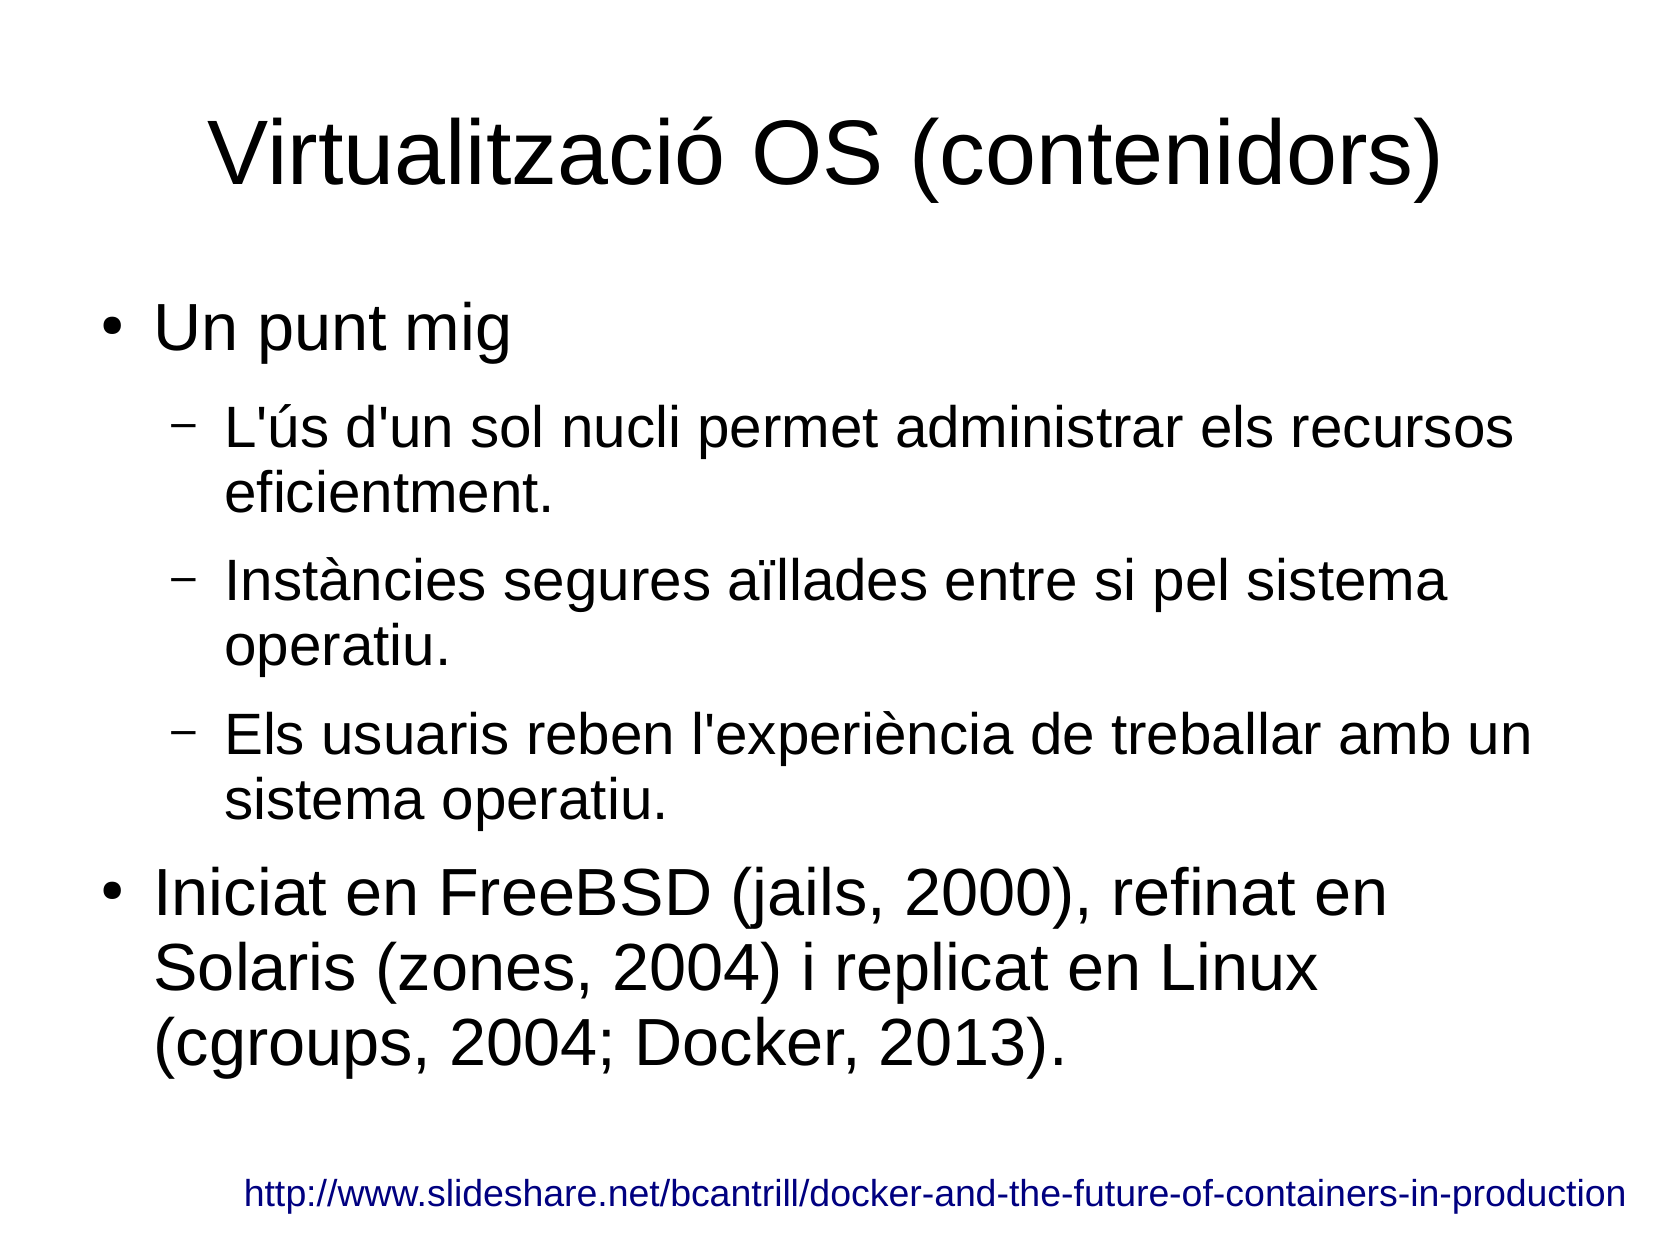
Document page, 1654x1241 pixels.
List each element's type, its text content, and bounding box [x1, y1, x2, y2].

text_box http://www.slideshare.net/bcantrill/docker-and-the-future-of-containers-in-production [23, 1165, 1642, 1229]
list Un punt mig L'ús d'un sol nucli permet administrar els recursos eficientment. Instàncies segures aïllades entre si pel sistema operatiu. Els usuaris reben l'experiència de treballar amb un sistema operatiu. Iniciat en FreeBSD (jails, 2000), refinat en Solaris (zones, 2004) i replicat en Linux (cgroups, 2004; Docker, 2013). [82, 290, 1571, 1109]
title Virtualització OS (contenidors) [82, 49, 1571, 257]
